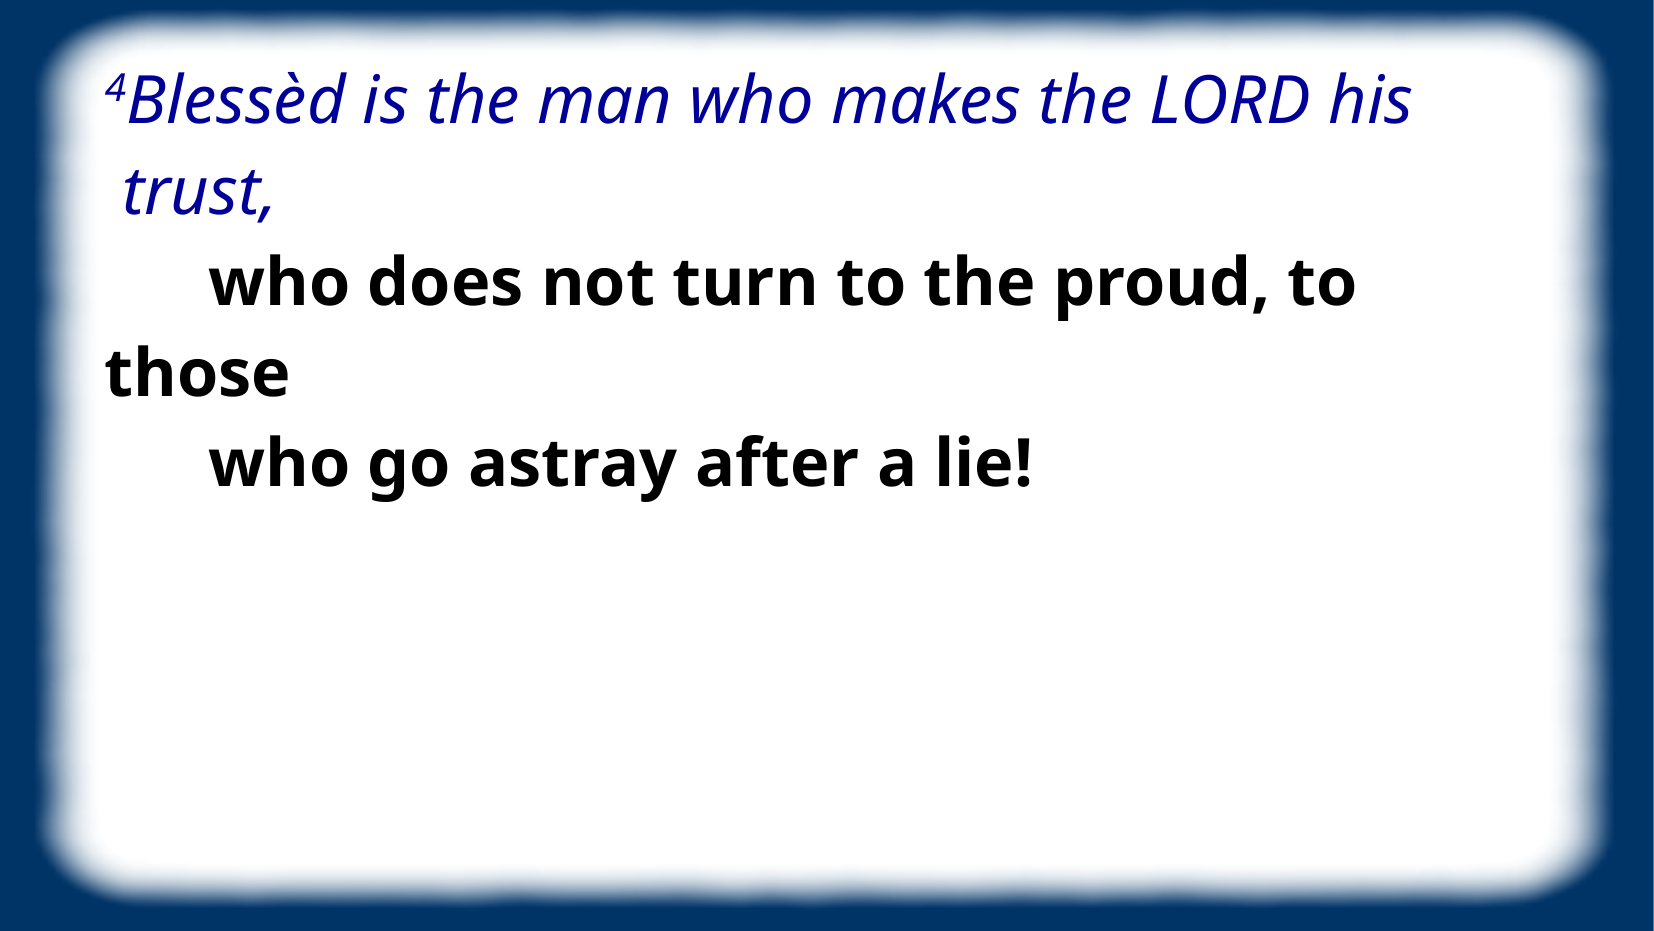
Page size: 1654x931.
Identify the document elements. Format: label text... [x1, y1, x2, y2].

text_box 4Blessèd is the man who makes the LORD his trust, who does not turn to the proud, to those who go astray after a lie! [90, 45, 1561, 415]
picture [0, 0, 1654, 931]
